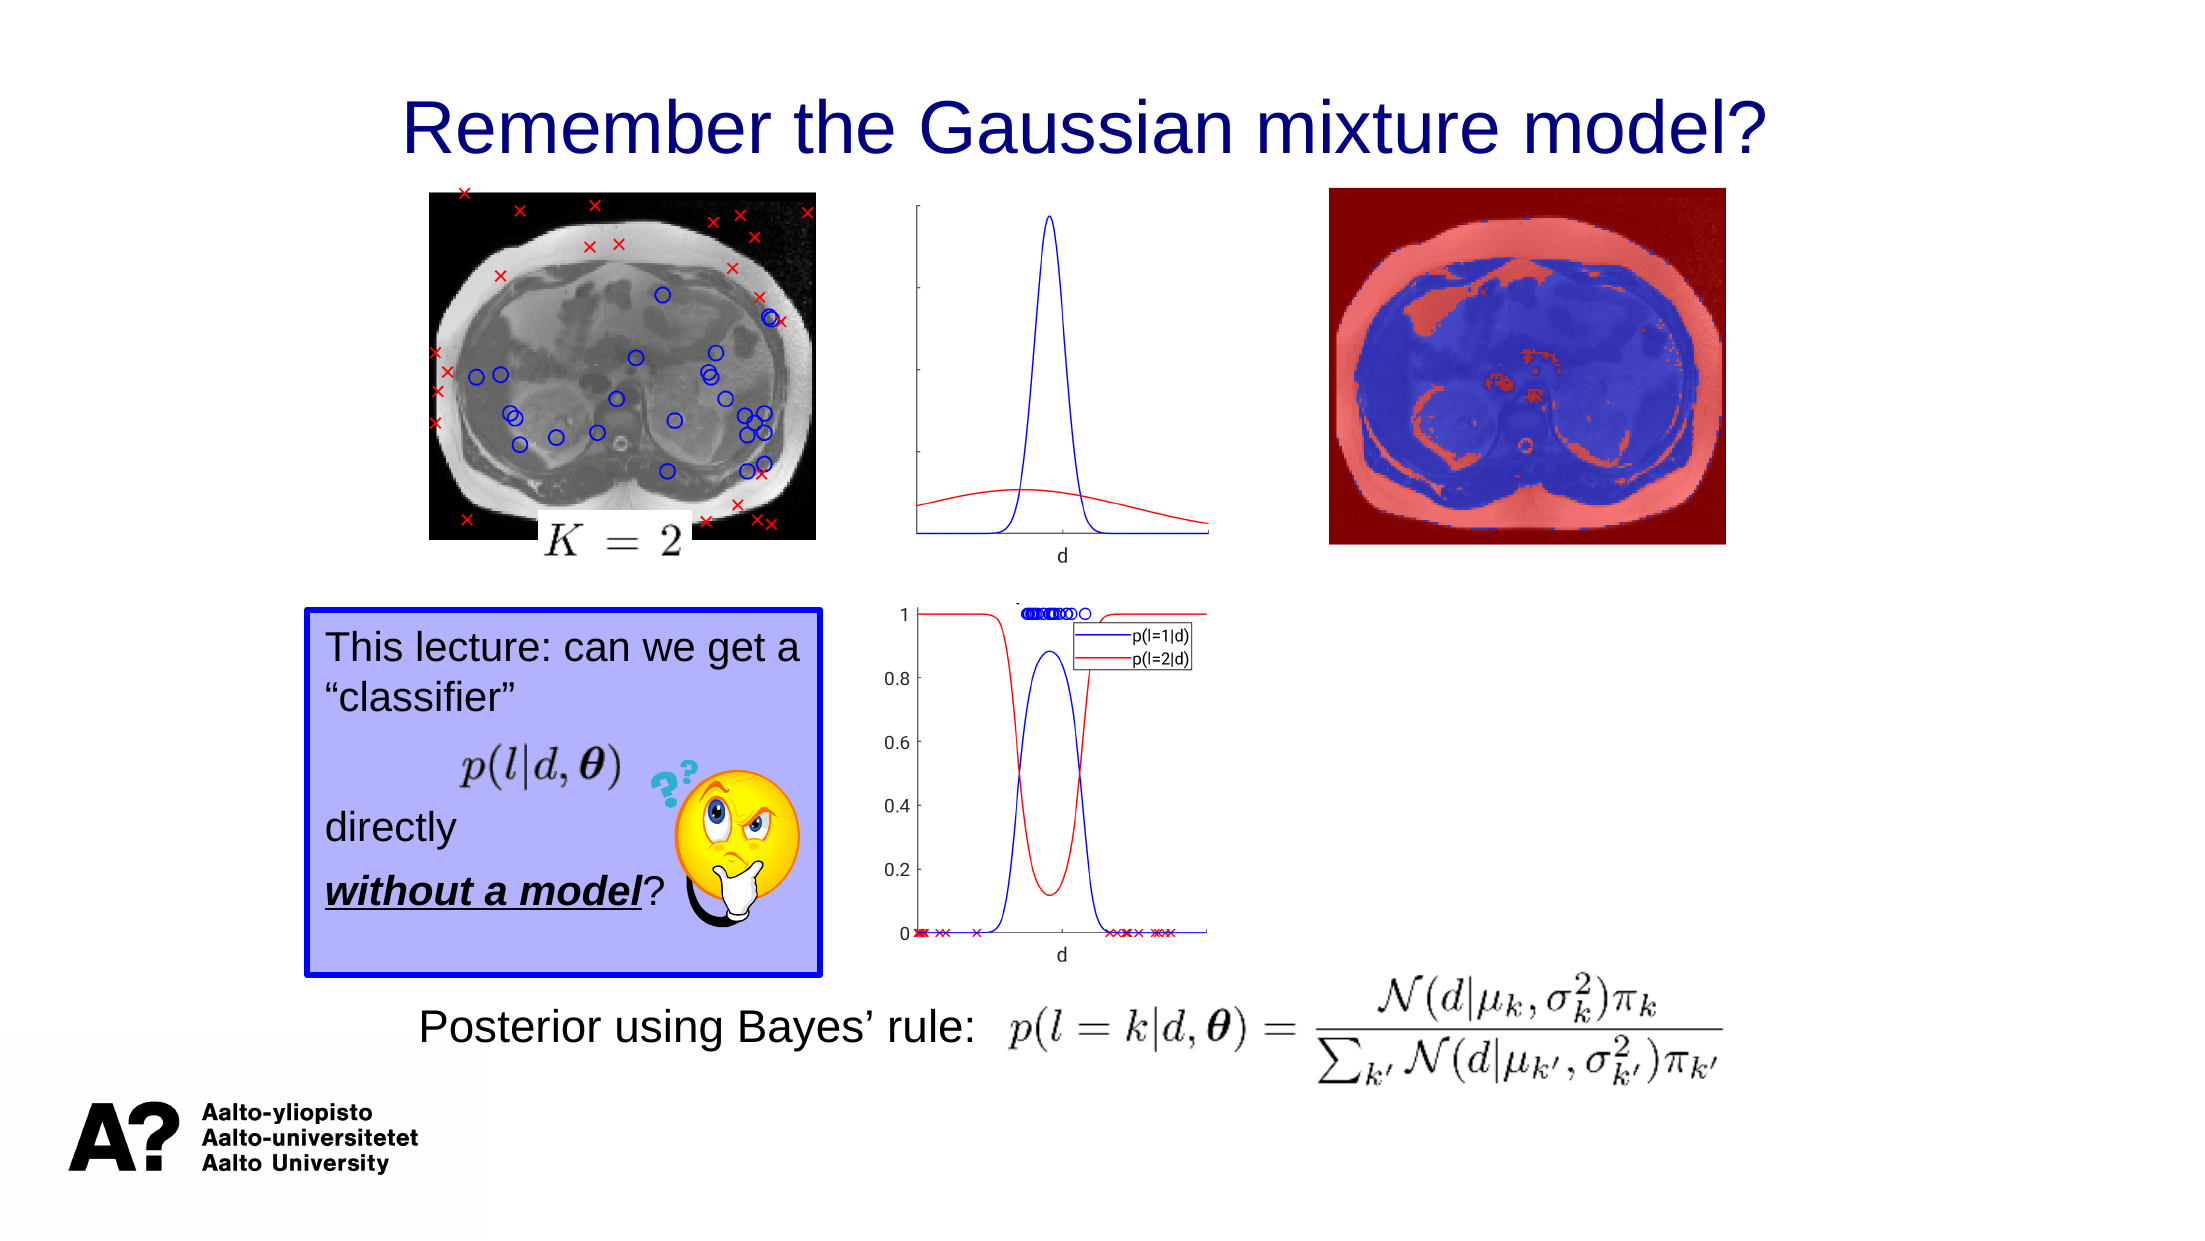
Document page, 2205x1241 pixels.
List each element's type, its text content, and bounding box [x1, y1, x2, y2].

title Remember the Gaussian mixture model? [335, 0, 1836, 178]
text_box Posterior using Bayes’ rule: [281, 988, 1002, 1093]
picture [1329, 187, 1726, 545]
text_box This lecture: can we get a “classifier” directly without a model? [307, 609, 821, 976]
picture [1002, 963, 1731, 1096]
picture [650, 758, 801, 928]
picture [916, 205, 1209, 563]
picture [885, 603, 1207, 962]
picture [429, 187, 816, 570]
picture [454, 728, 635, 829]
picture [0, 1035, 488, 1239]
